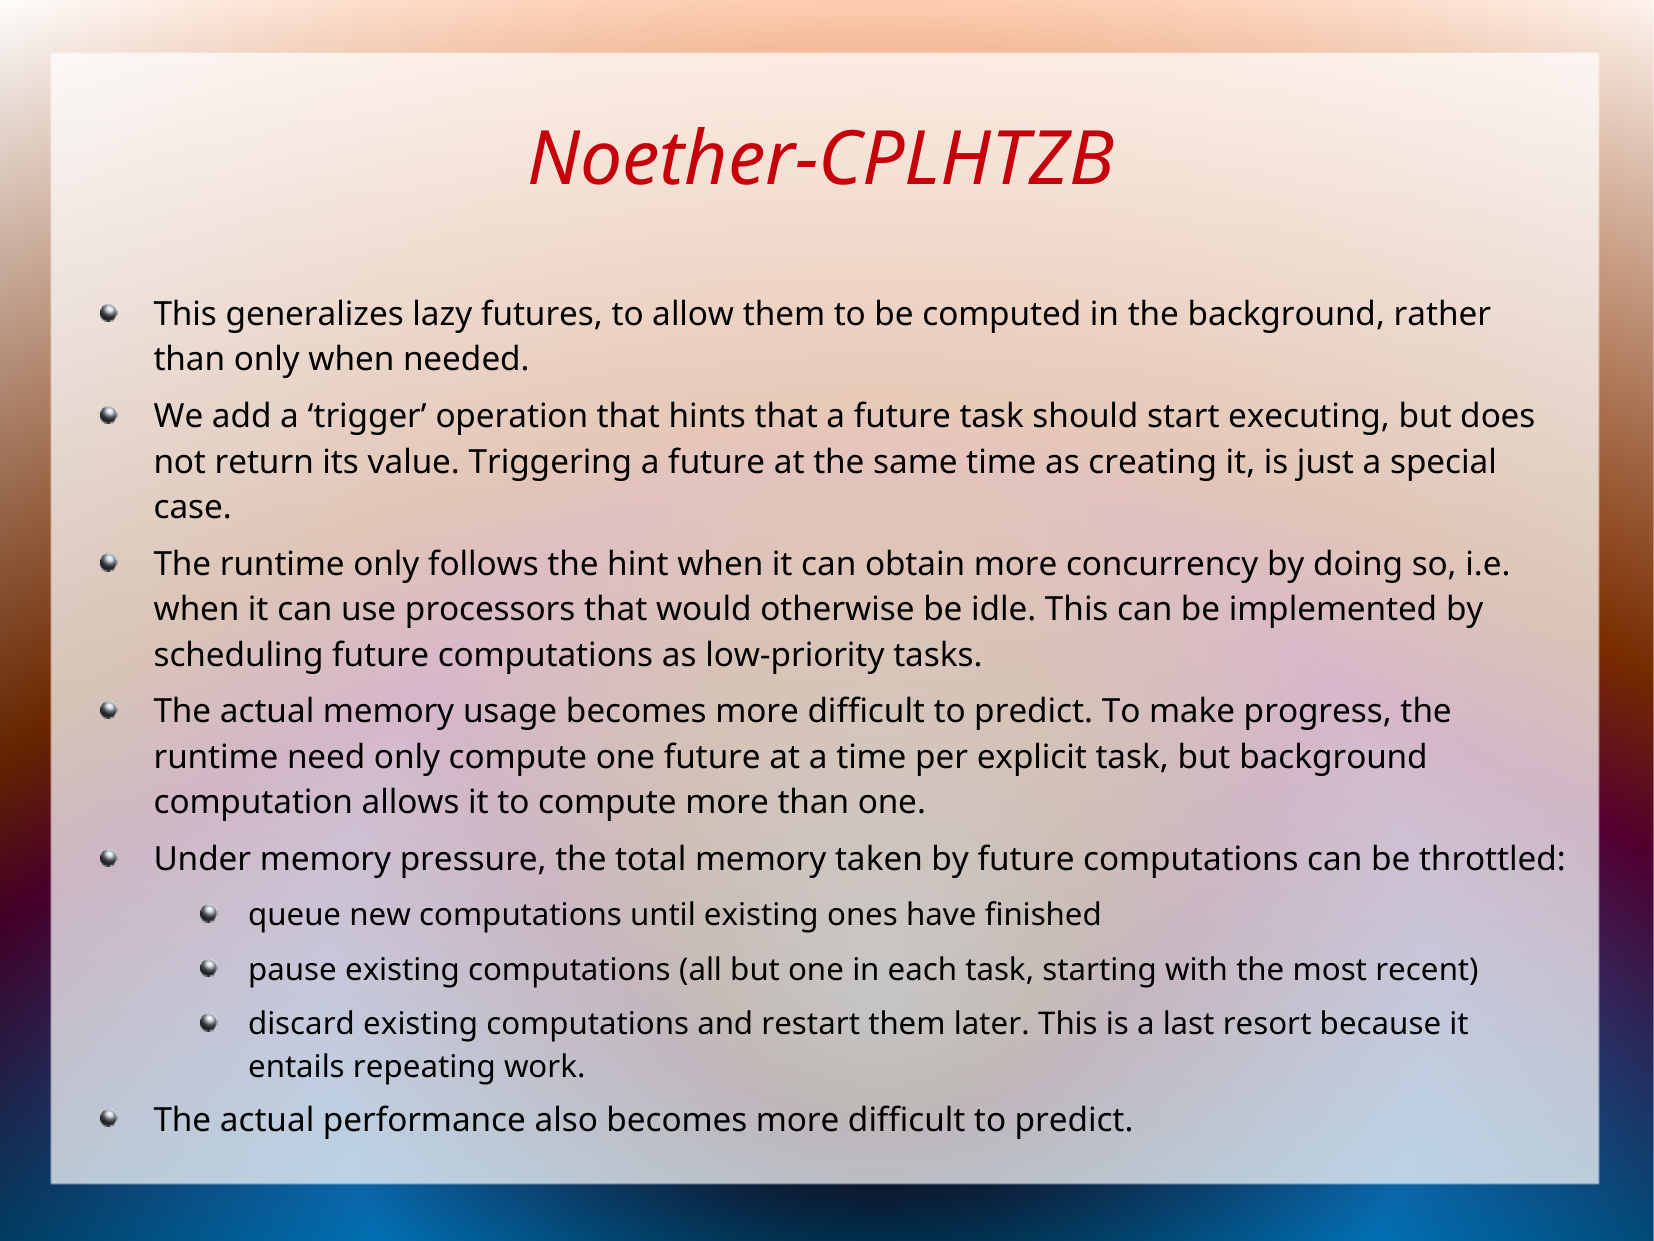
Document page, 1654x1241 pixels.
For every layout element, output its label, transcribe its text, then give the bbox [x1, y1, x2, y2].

list This generalizes lazy futures, to allow them to be computed in the background, rather than only when needed. We add a ‘trigger’ operation that hints that a future task should start executing, but does not return its value. Triggering a future at the same time as creating it, is just a special case. The runtime only follows the hint when it can obtain more concurrency by doing so, i.e. when it can use processors that would otherwise be idle. This can be implemented by scheduling future computations as low-priority tasks. The actual memory usage becomes more difficult to predict. To make progress, the runtime need only compute one future at a time per explicit task, but background computation allows it to compute more than one. Under memory pressure, the total memory taken by future computations can be throttled: queue new computations until existing ones have finished pause existing computations (all but one in each task, starting with the most recent) discard existing computations and restart them later. This is a last resort because it entails repeating work. The actual performance also becomes more difficult to predict. [82, 290, 1571, 1094]
title Noether-CPLHTZB [76, 59, 1565, 252]
picture [0, 0, 1654, 1241]
